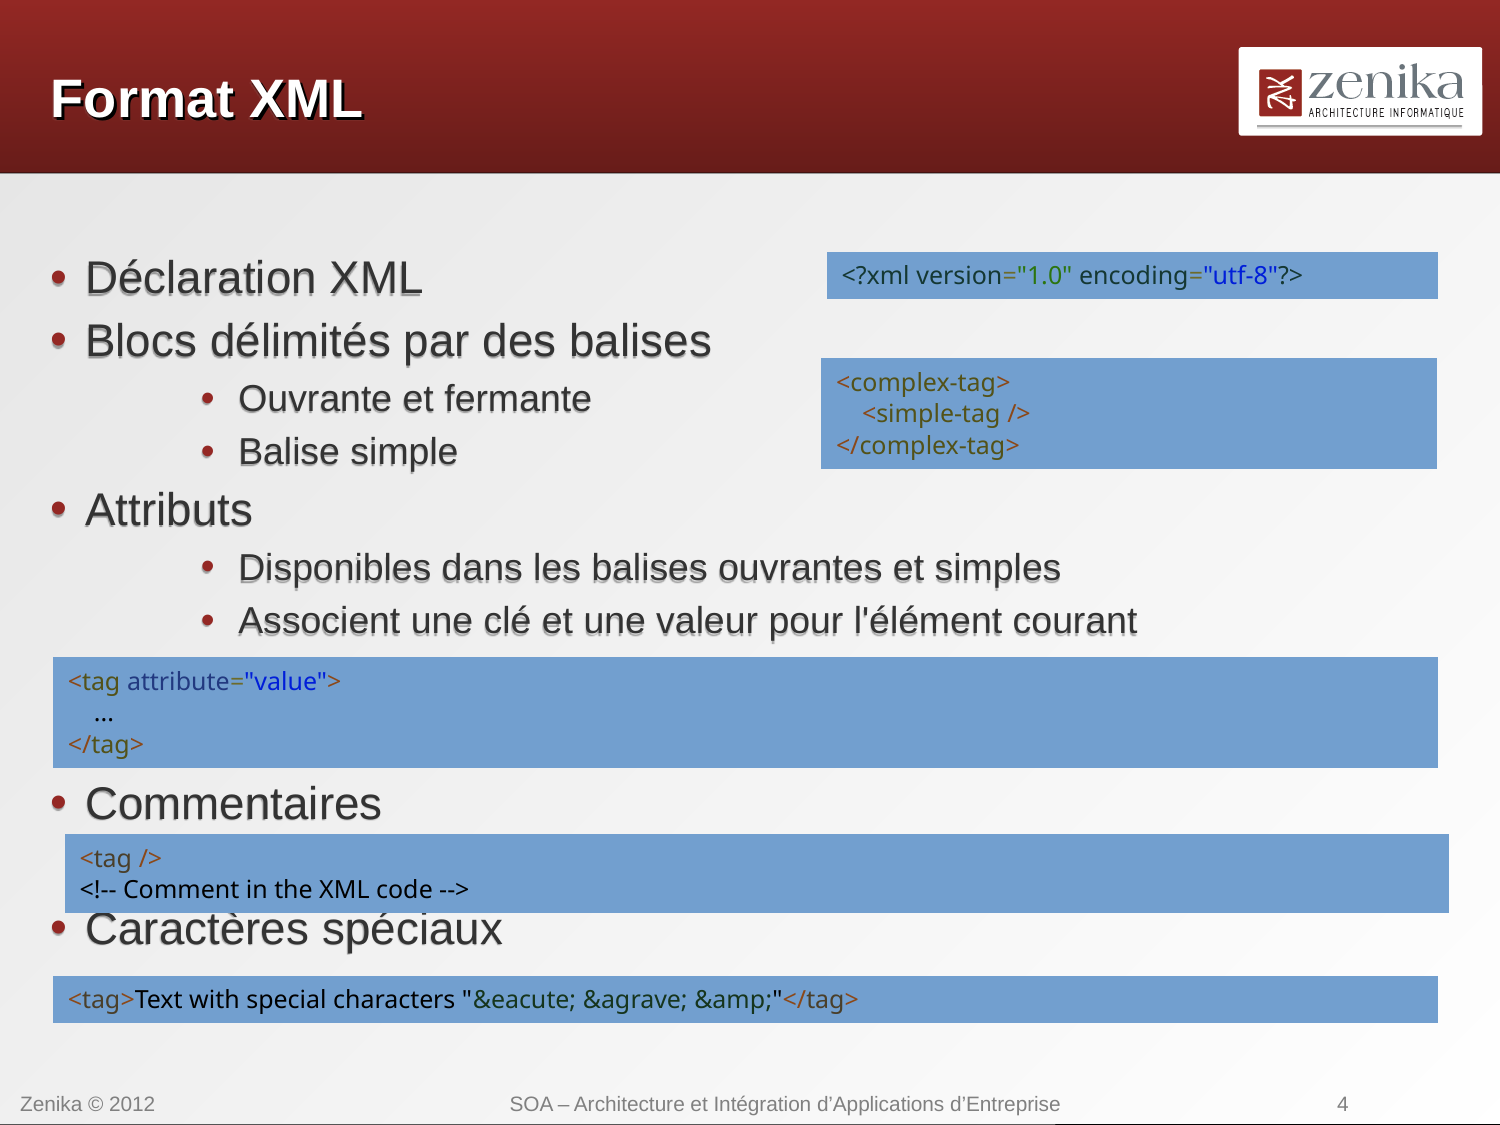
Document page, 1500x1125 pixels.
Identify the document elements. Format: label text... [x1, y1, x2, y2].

table_header <tag /> <!-- Comment in the XML code --> [65, 834, 1449, 913]
list Déclaration XML Blocs délimités par des balises Ouvrante et fermante Balise simple Attributs Disponibles dans les balises ouvrantes et simples Associent une clé et une valeur pour l'élément courant Commentaires Caractères spéciaux [50, 249, 1435, 1079]
title Format XML [50, 15, 1206, 180]
table_header <?xml version="1.0" encoding="utf-8"?> [827, 252, 1438, 299]
table_header <tag>Text with special characters "&eacute; &agrave; &amp;"</tag> [53, 976, 1438, 1023]
table_header <tag attribute="value"> ... </tag> [53, 657, 1438, 768]
table_header <complex-tag> <simple-tag /> </complex-tag> [821, 358, 1437, 469]
